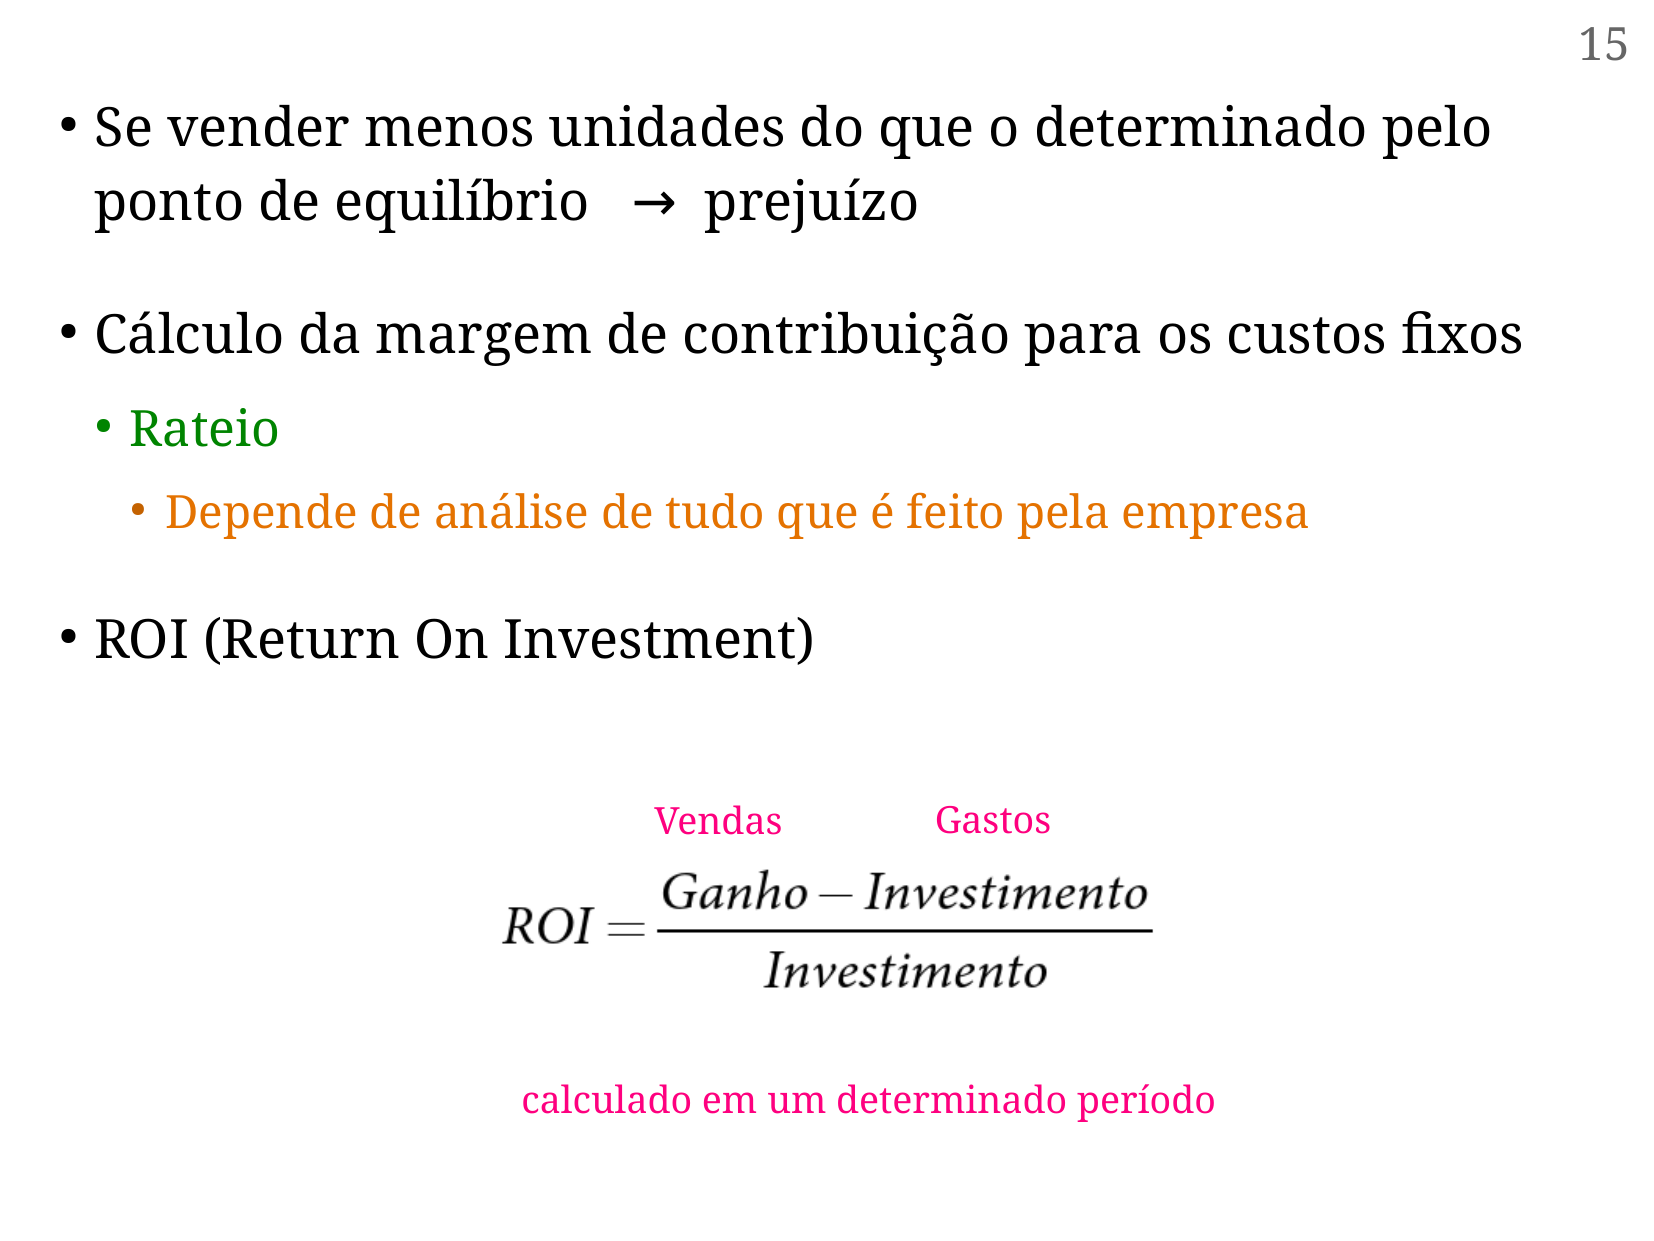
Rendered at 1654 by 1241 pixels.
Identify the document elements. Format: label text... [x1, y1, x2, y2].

text_box Gastos [915, 781, 1072, 857]
text_box Vendas [634, 782, 803, 859]
list Se vender menos unidades do que o determinado pelo ponto de equilíbrio → prejuízo Cálculo da margem de contribuição para os custos fixos Rateio Depende de análise de tudo que é feito pela empresa ROI (Return On Investment) [59, 88, 1595, 1211]
text_box calculado em um determinado período [501, 1061, 1237, 1137]
picture [487, 859, 1164, 1016]
